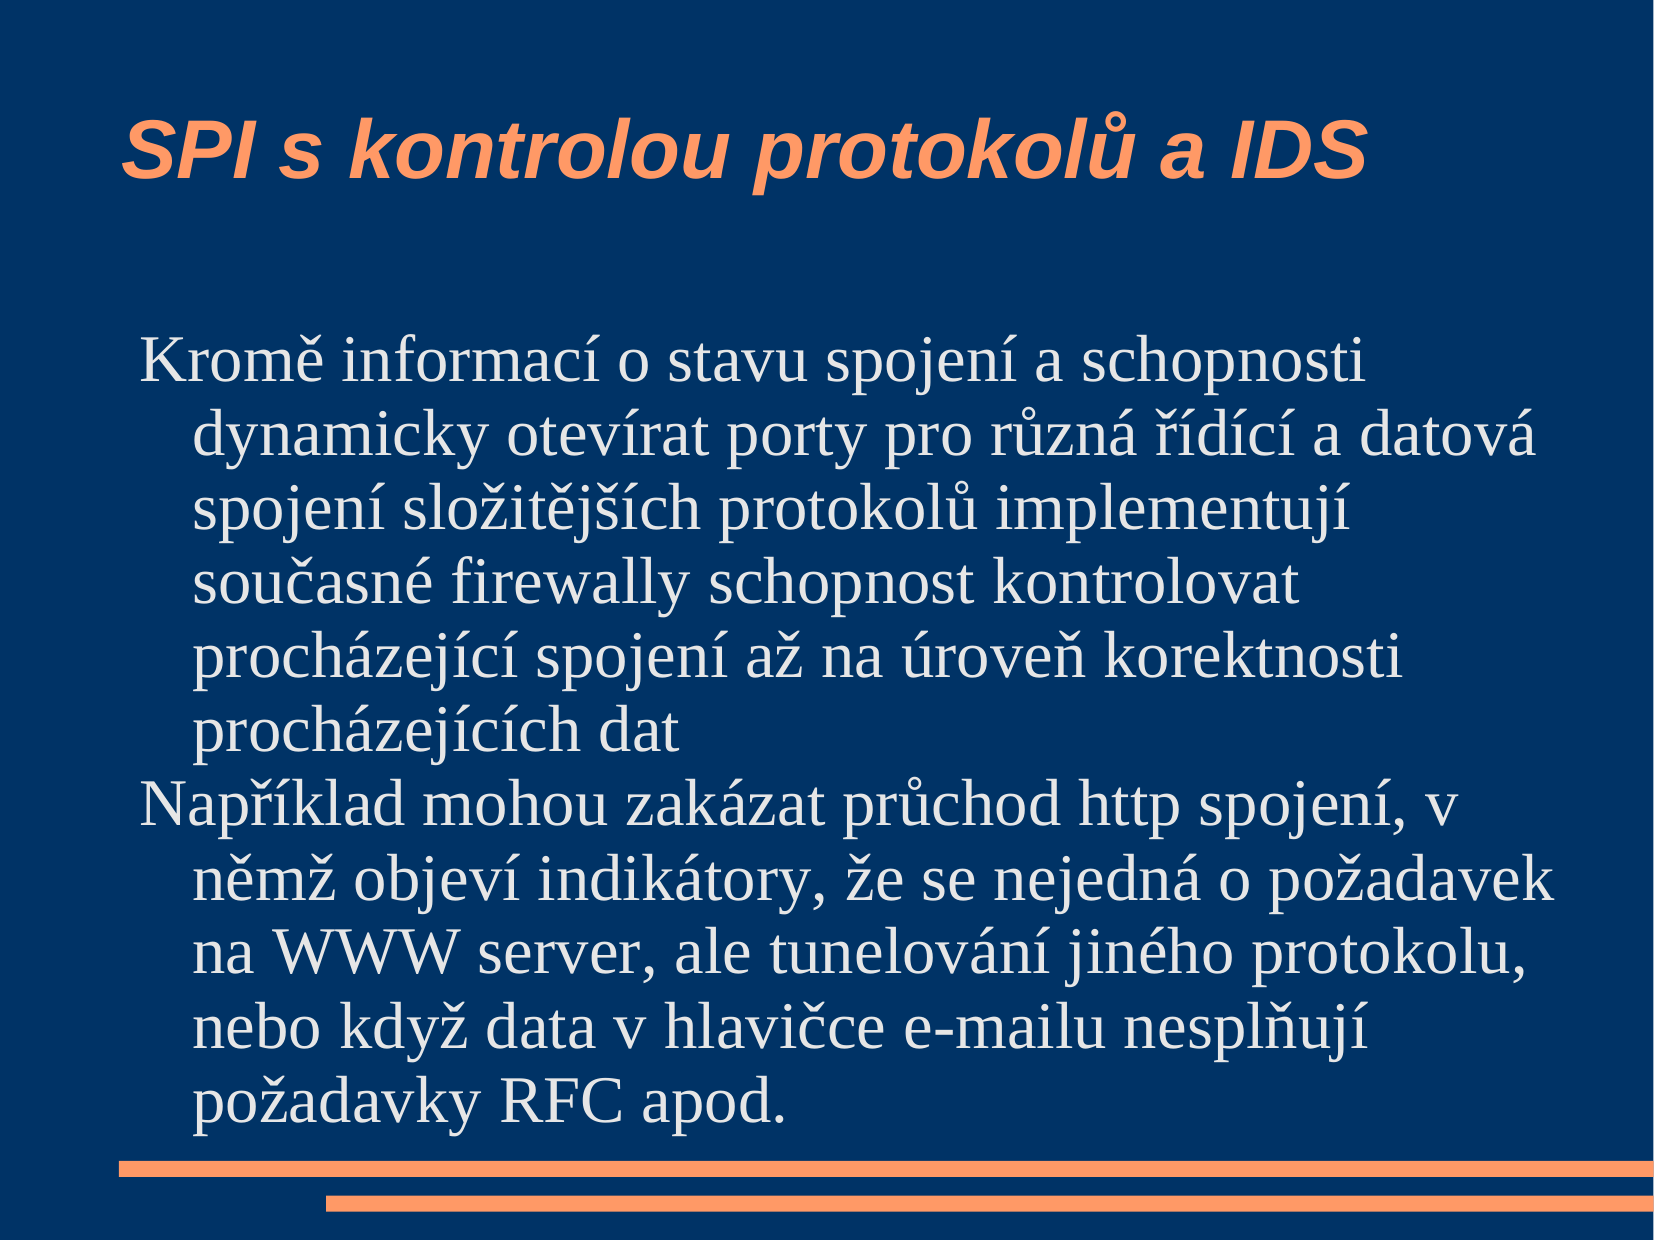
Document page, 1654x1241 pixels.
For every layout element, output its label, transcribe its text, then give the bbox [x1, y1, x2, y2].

list Kromě informací o stavu spojení a schopnosti dynamicky otevírat porty pro různá řídící a datová spojení složitějších protokolů implementují současné firewally schopnost kontrolovat procházející spojení až na úroveň korektnosti procházejících dat Například mohou zakázat průchod http spojení, v němž objeví indikátory, že se nejedná o požadavek na WWW server, ale tunelování jiného protokolu, nebo když data v hlavičce e-mailu nesplňují požadavky RFC apod. [121, 322, 1561, 1137]
title SPI s kontrolou protokolů a IDS [121, 46, 1534, 254]
